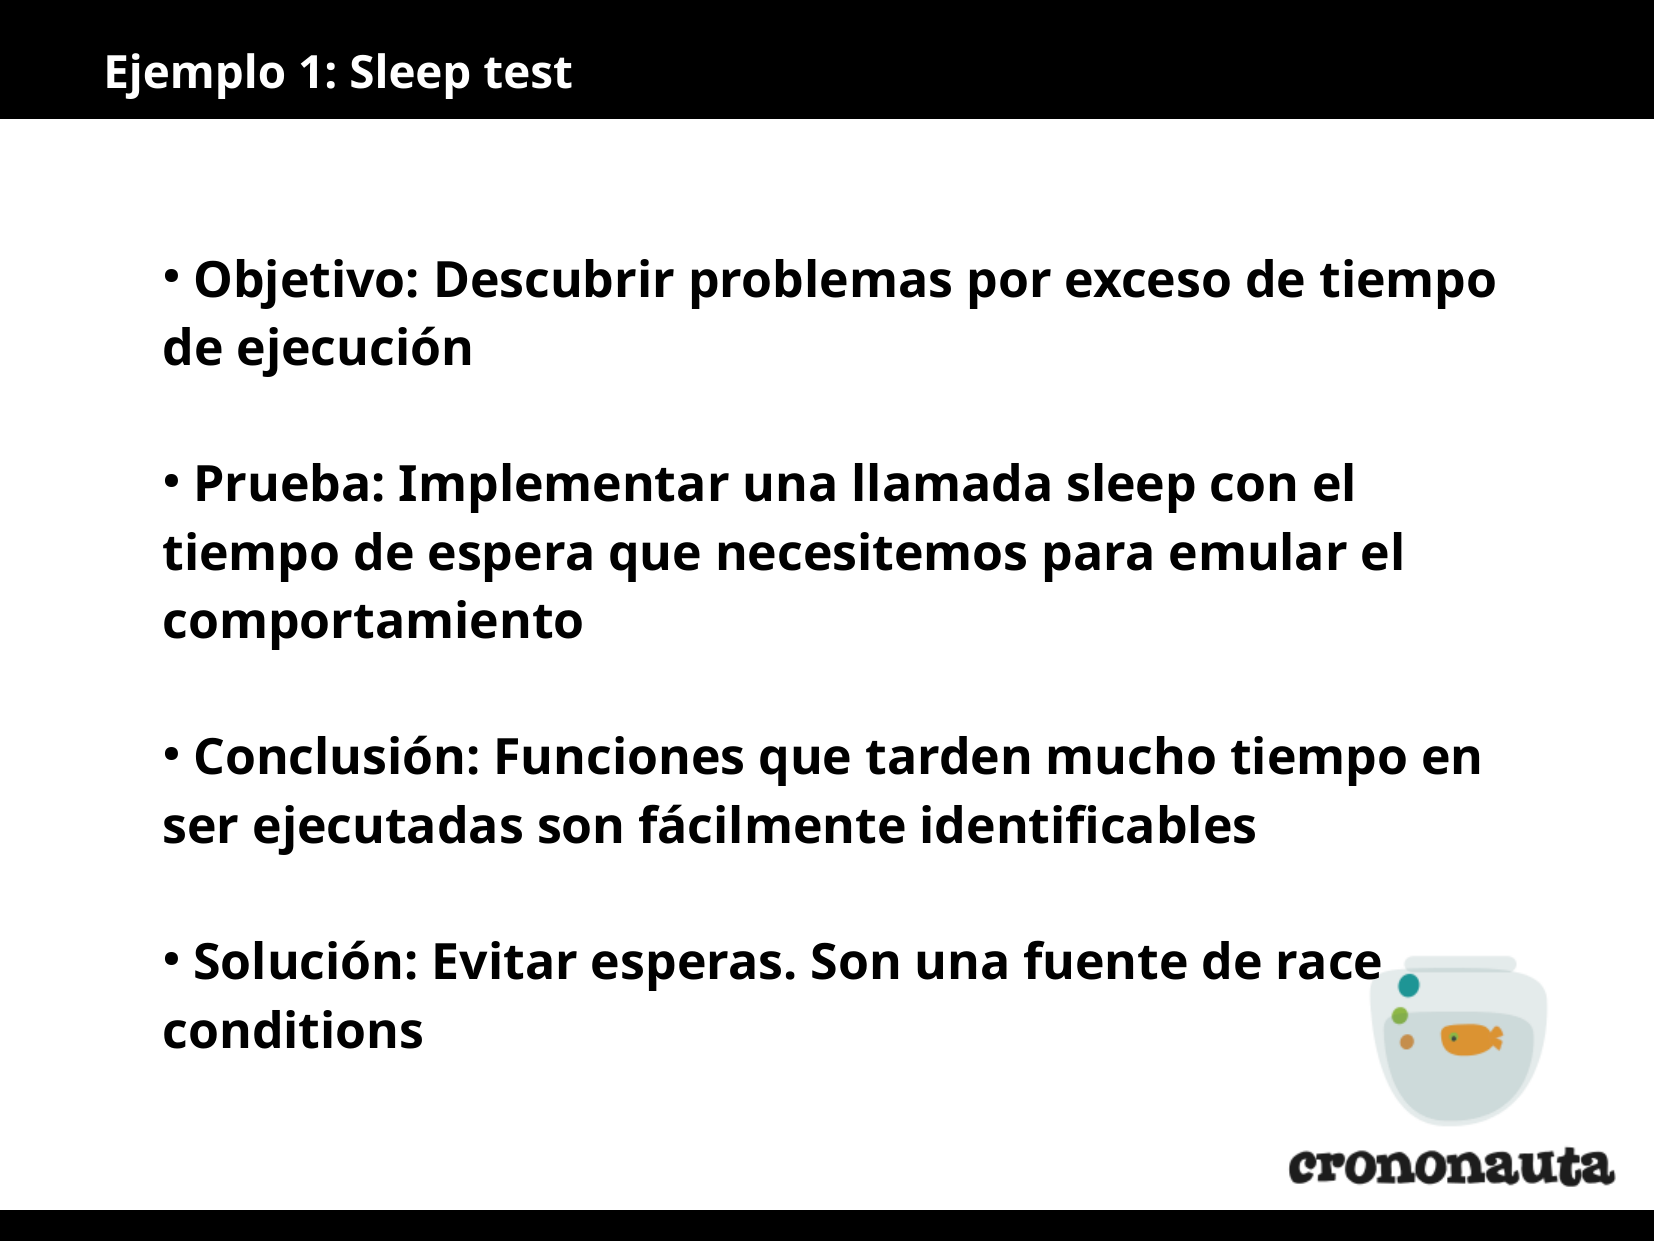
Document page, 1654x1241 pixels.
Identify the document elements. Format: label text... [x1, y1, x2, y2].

picture [1243, 957, 1253, 962]
text_box Objetivo: Descubrir problemas por exceso de tiempo de ejecución Prueba: Implementar una llamada sleep con el tiempo de espera que necesitemos para emular el comportamiento Conclusión: Funciones que tarden mucho tiempo en ser ejecutadas son fácilmente identificables Solución: Evitar esperas. Son una fuente de race conditions [147, 236, 1536, 923]
picture [1240, 944, 1637, 1196]
text_box Ejemplo 1: Sleep test [88, 31, 577, 99]
